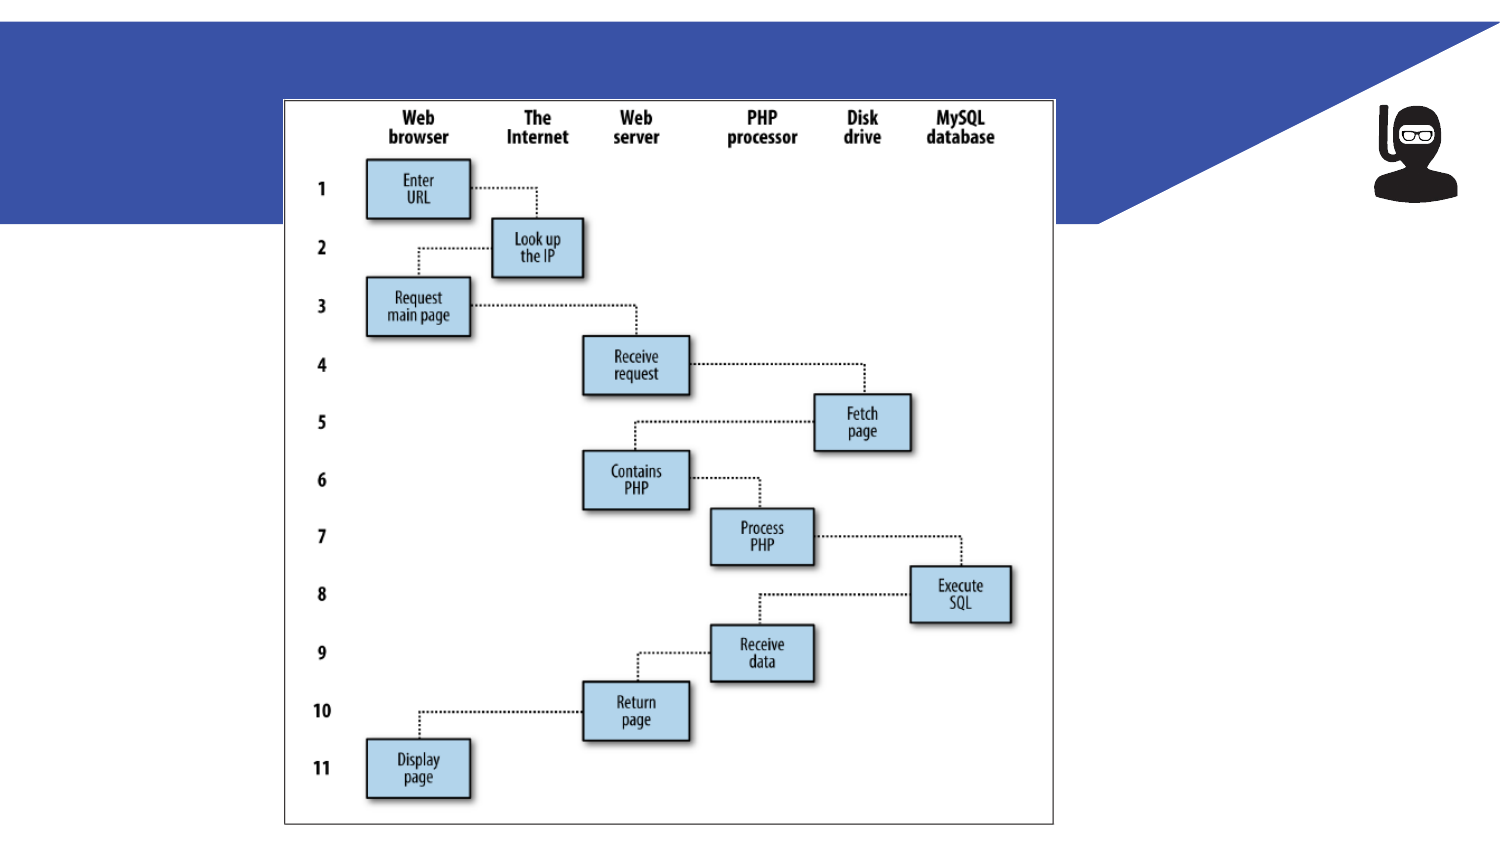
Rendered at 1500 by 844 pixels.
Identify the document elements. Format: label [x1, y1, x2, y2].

text_box [1096, 111, 1500, 227]
text_box [1404, 23, 1500, 72]
picture [1326, 72, 1500, 211]
picture [283, 99, 1056, 827]
